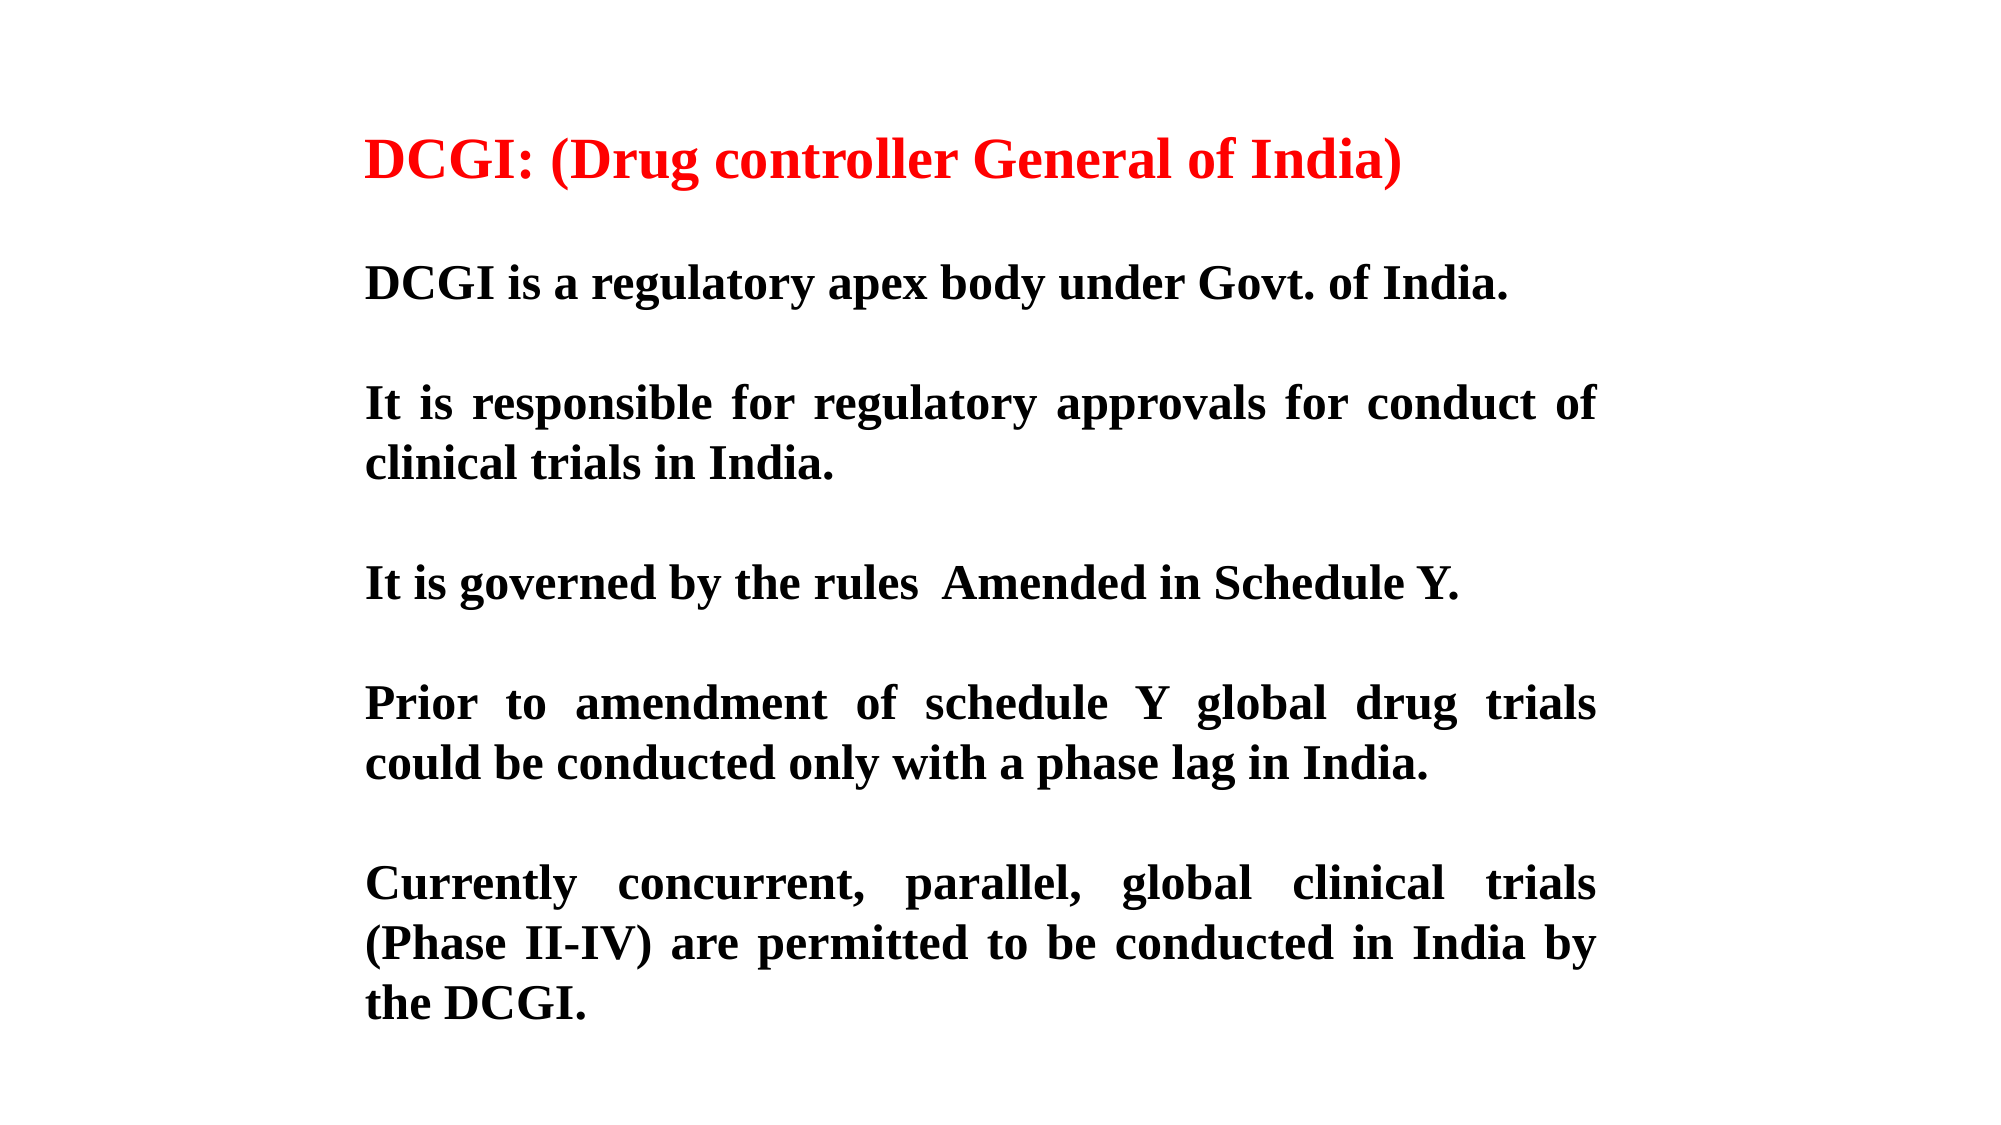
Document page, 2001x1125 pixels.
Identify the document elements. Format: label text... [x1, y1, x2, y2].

text_box DCGI: (Drug controller General of India) DCGI is a regulatory apex body under Govt. of India. It is responsible for regulatory approvals for conduct of clinical trials in India. It is governed by the rules Amended in Schedule Y. Prior to amendment of schedule Y global drug trials could be conducted only with a phase lag in India. Currently concurrent, parallel, global clinical trials (Phase II-IV) are permitted to be conducted in India by the DCGI. [349, 112, 1613, 1125]
